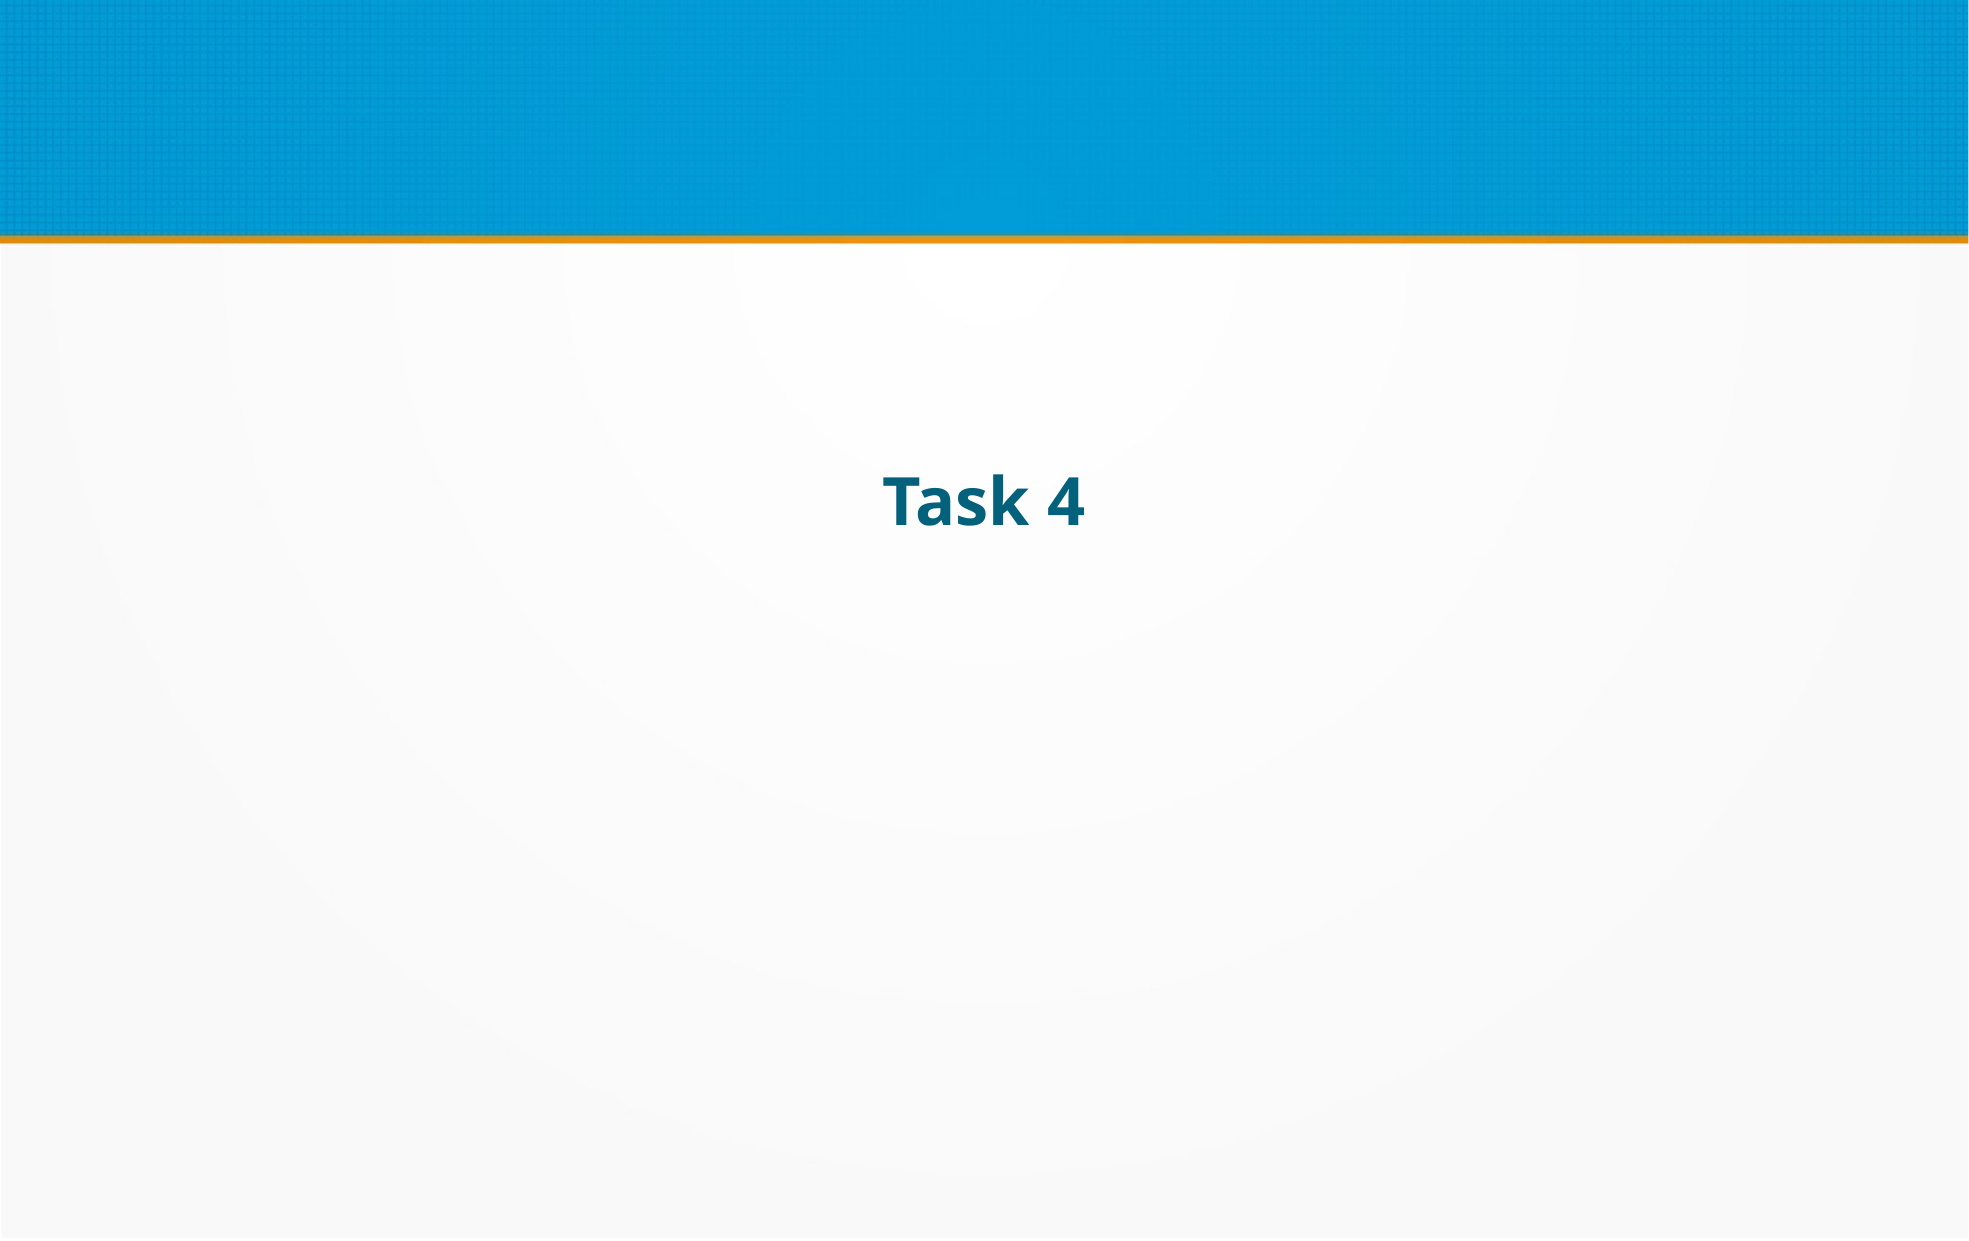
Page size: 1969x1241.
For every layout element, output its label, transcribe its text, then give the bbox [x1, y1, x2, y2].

subtitle Task 4 [98, 19, 1870, 980]
picture [0, 233, 1969, 1241]
